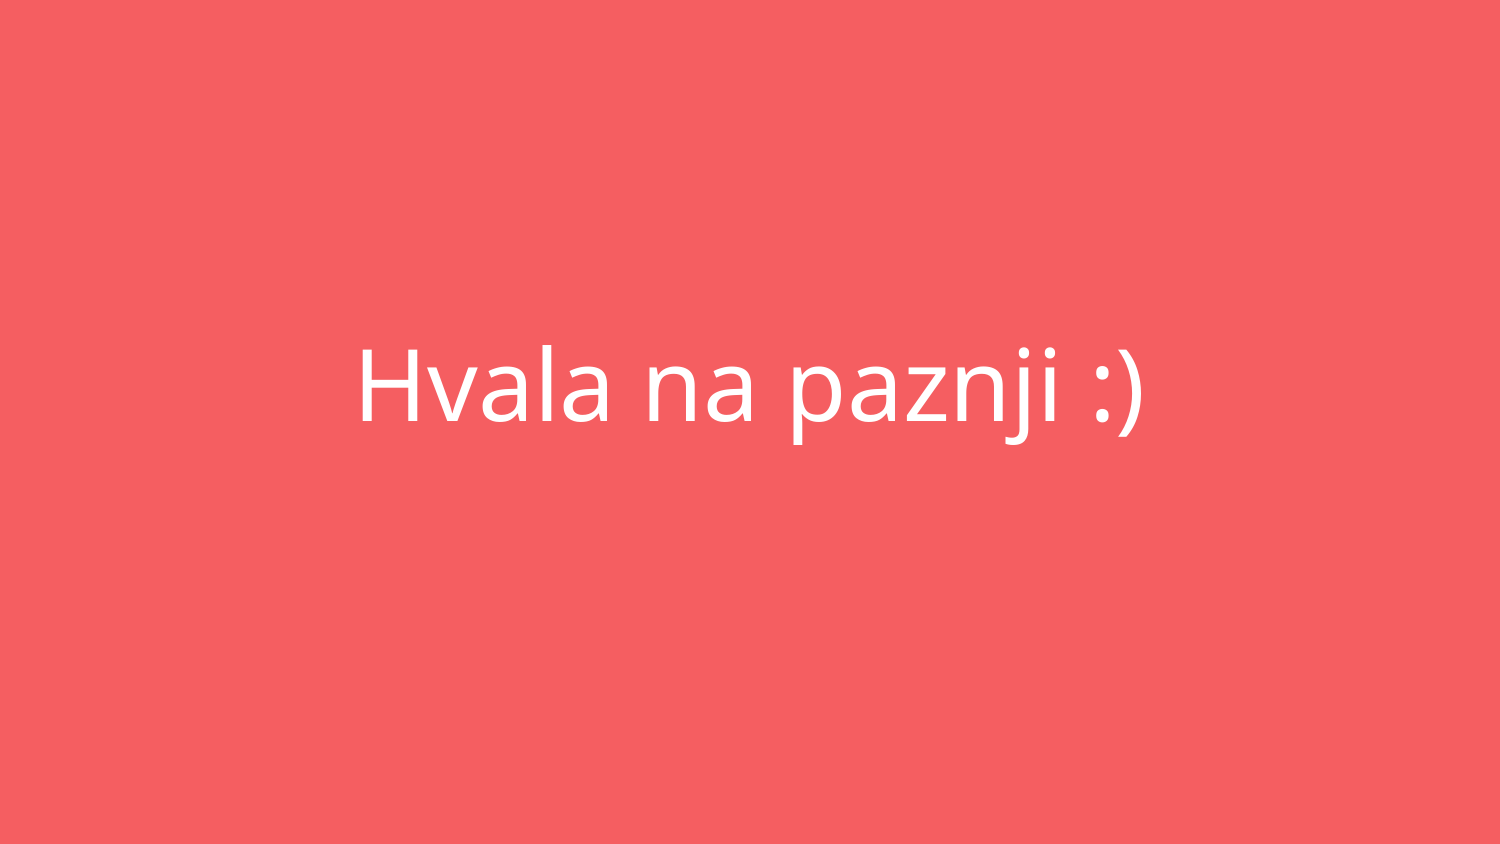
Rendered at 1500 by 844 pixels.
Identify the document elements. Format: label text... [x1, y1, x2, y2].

title Hvala na paznji :) [83, 233, 1417, 529]
